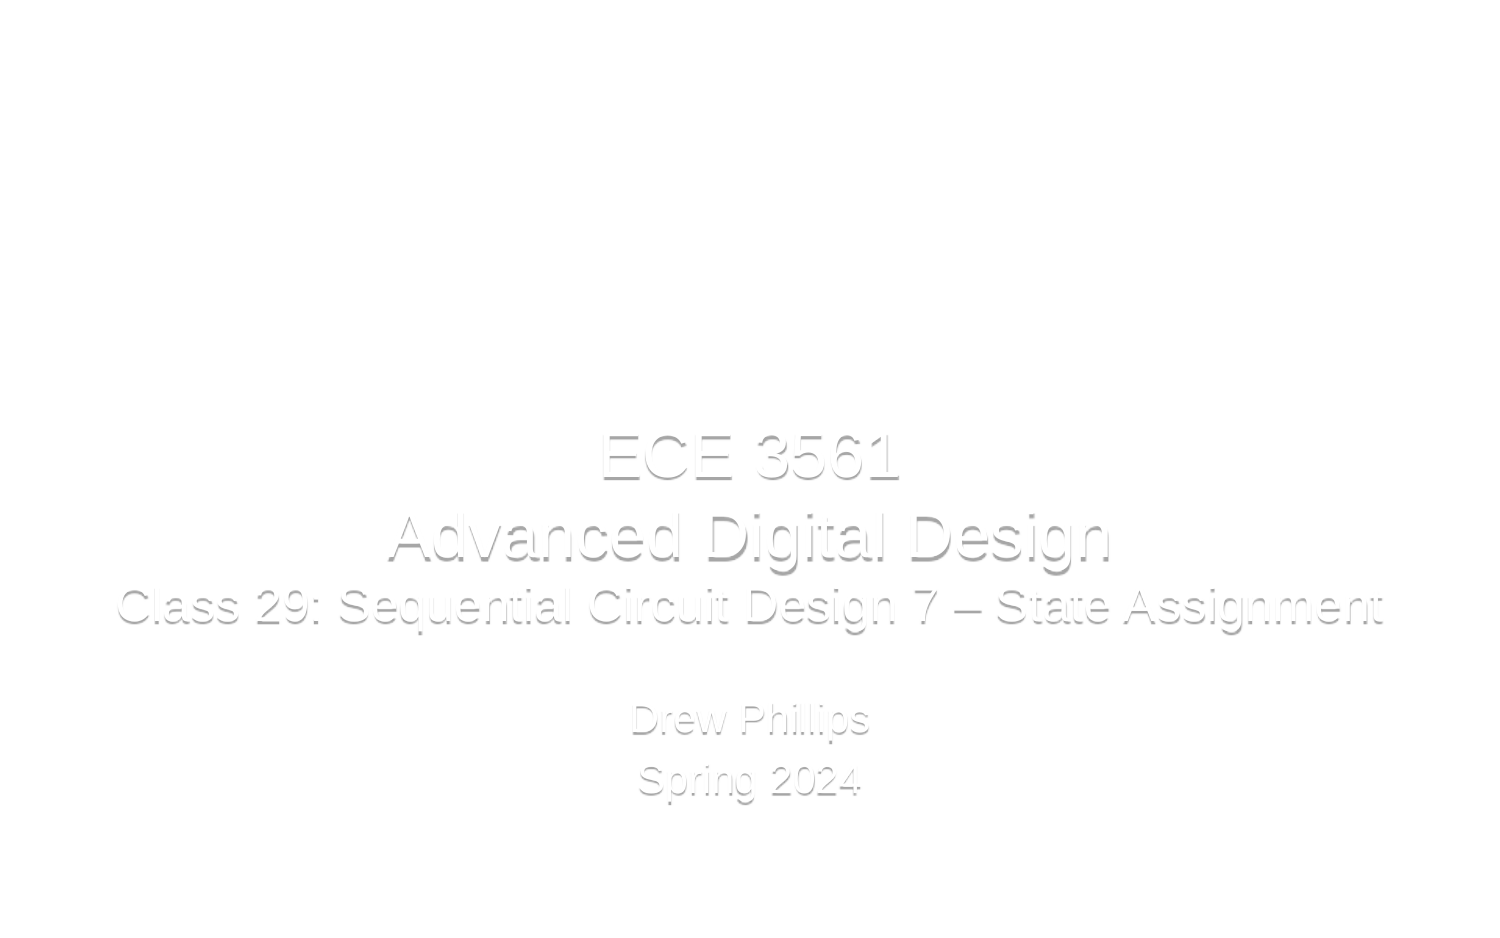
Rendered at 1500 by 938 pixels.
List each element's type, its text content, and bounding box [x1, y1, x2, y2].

title ECE 3561 Advanced Digital Design Class 29: Sequential Circuit Design 7 – State Assignment [0, 403, 1500, 671]
subtitle Drew Phillips Spring 2024 [225, 683, 1276, 811]
